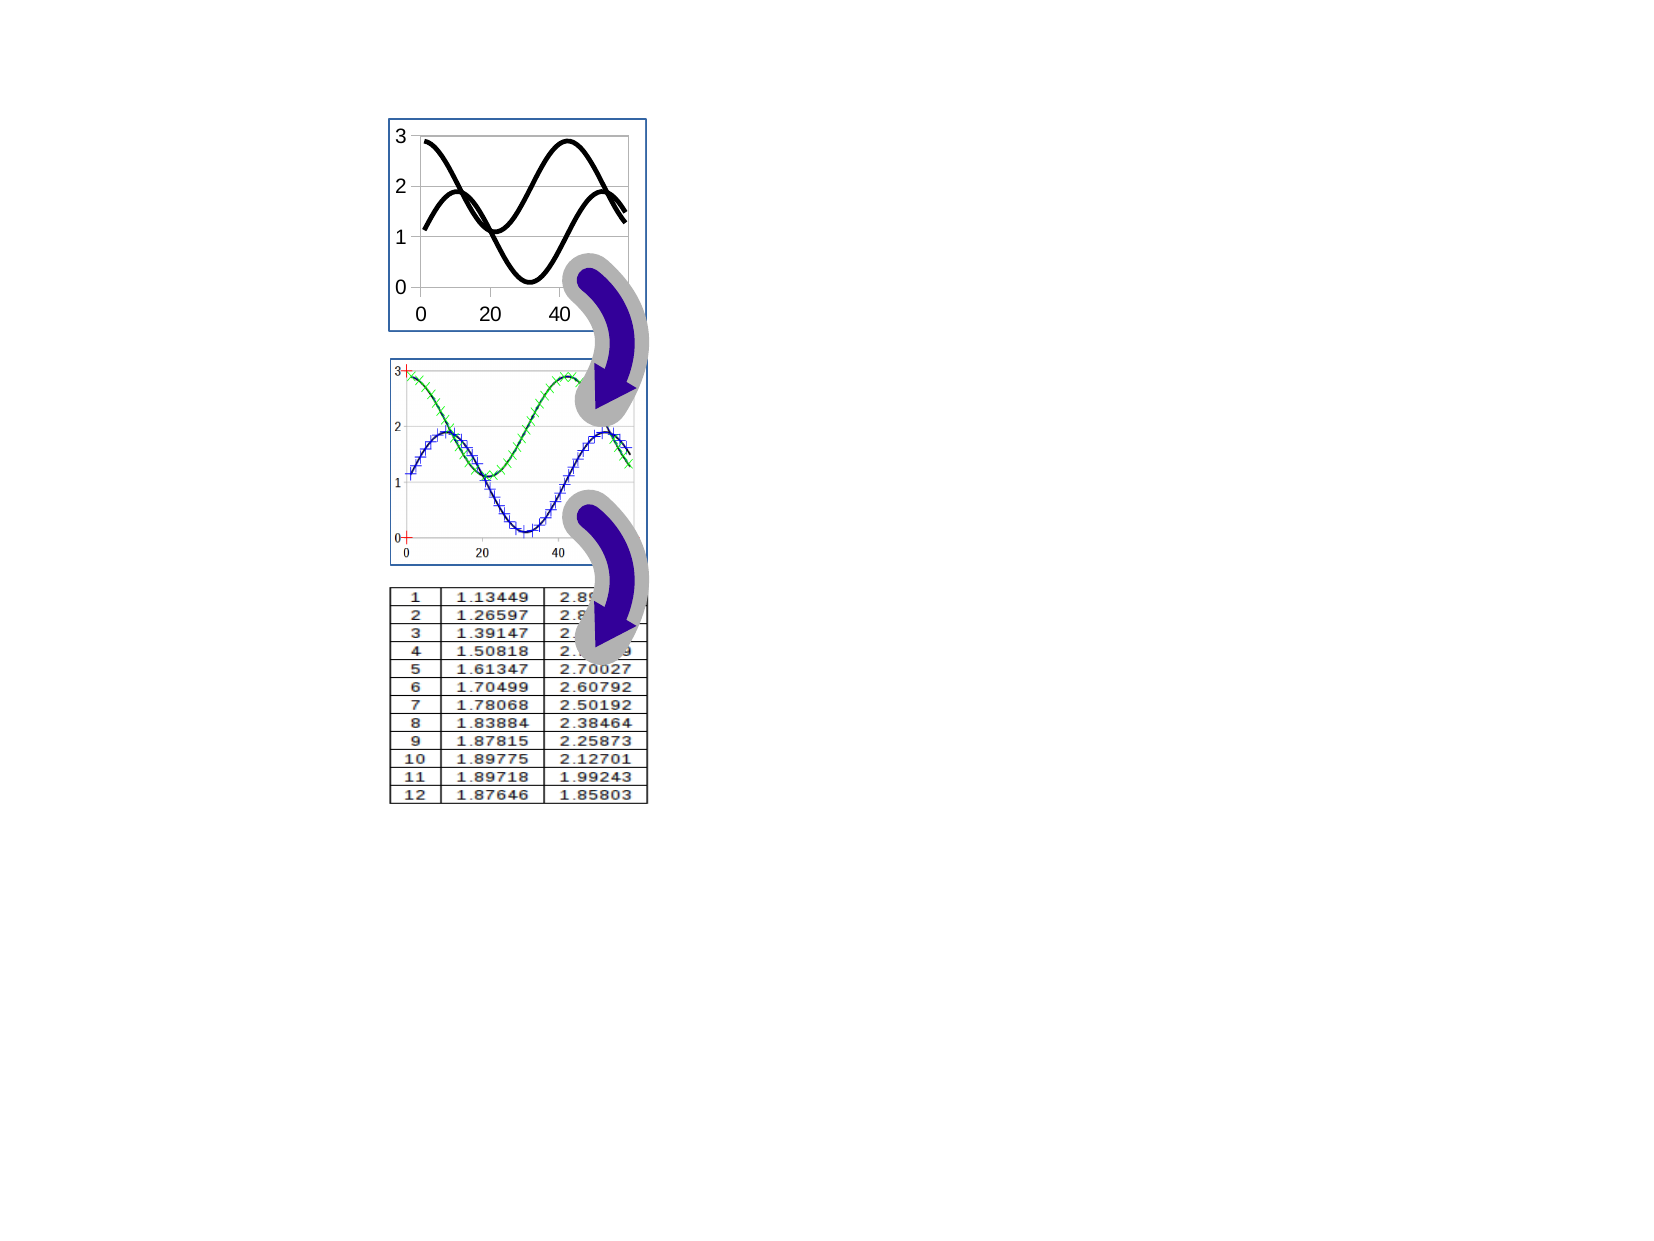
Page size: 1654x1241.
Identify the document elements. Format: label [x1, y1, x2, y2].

chart [390, 120, 646, 331]
picture [385, 584, 653, 806]
picture [391, 360, 647, 564]
